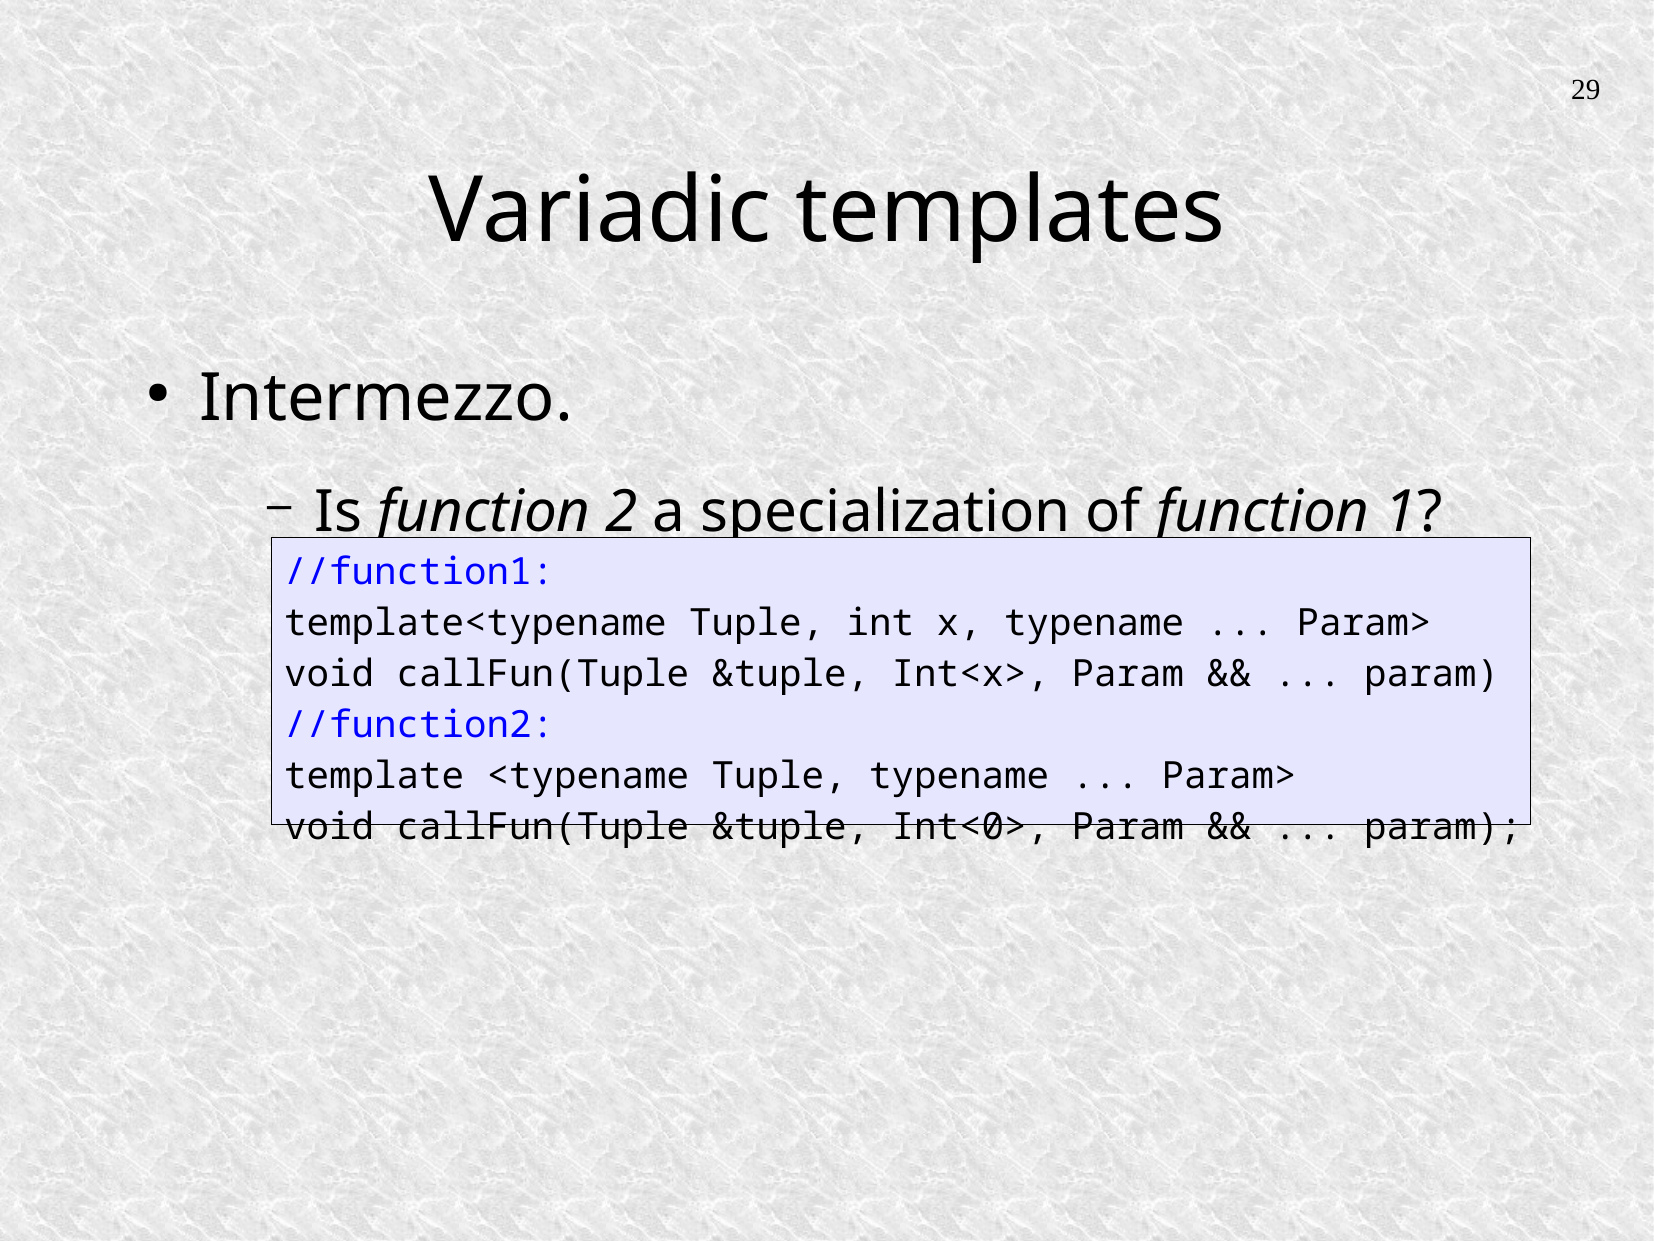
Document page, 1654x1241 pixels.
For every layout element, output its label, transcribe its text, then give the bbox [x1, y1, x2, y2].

picture [0, 0, 1654, 1241]
title Variadic templates [121, 102, 1534, 311]
list Intermezzo. Is function 2 a specialization of function 1? [128, 349, 1541, 1131]
text_box //function1: template<typename Tuple, int x, typename ... Param> void callFun(Tuple &tuple, Int<x>, Param && ... param) //function2: template <typename Tuple, typename ... Param> void callFun(Tuple &tuple, Int<0>, Param && ... param); [284, 544, 1522, 845]
text_box [271, 537, 1531, 825]
